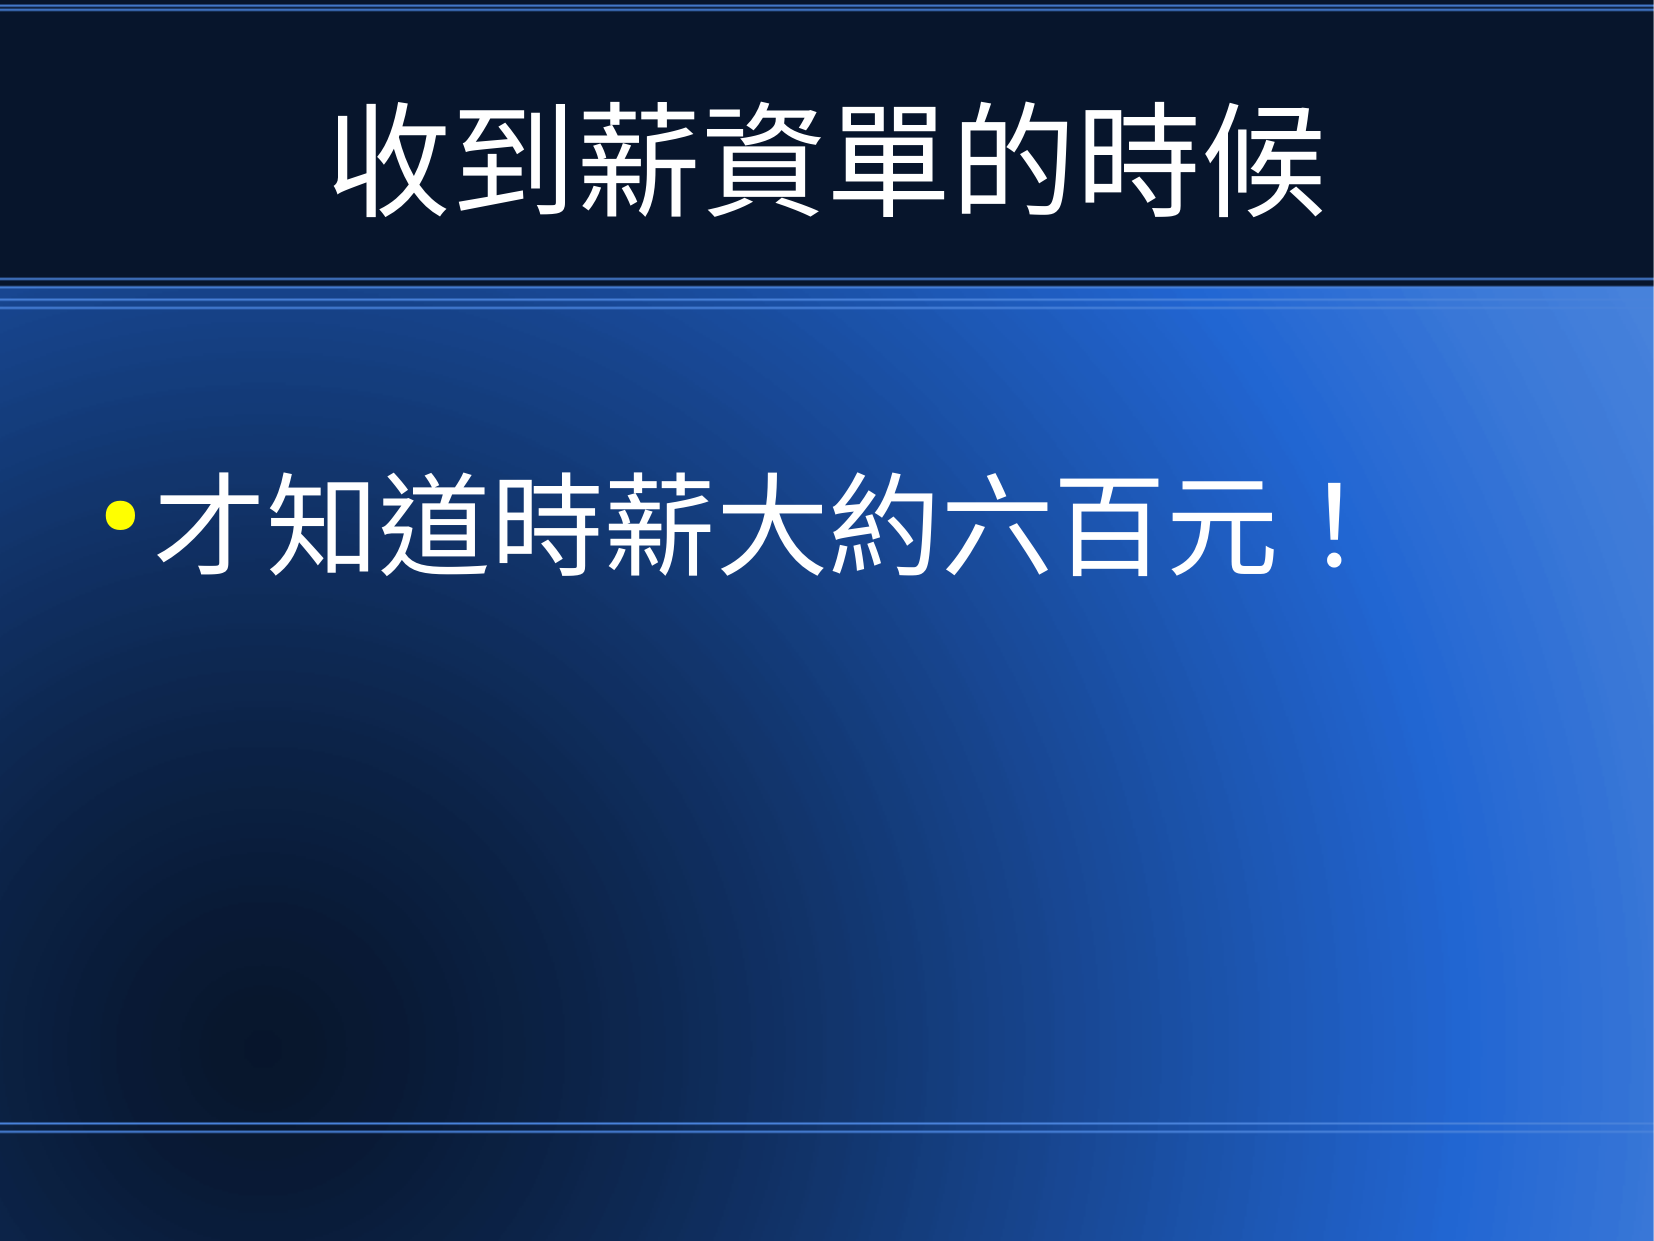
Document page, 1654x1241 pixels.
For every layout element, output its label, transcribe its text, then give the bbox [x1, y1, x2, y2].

list 才知道時薪大約六百元！ [82, 355, 1571, 1241]
picture [0, 0, 1654, 1241]
title 收到薪資單的時候 [82, 49, 1571, 257]
